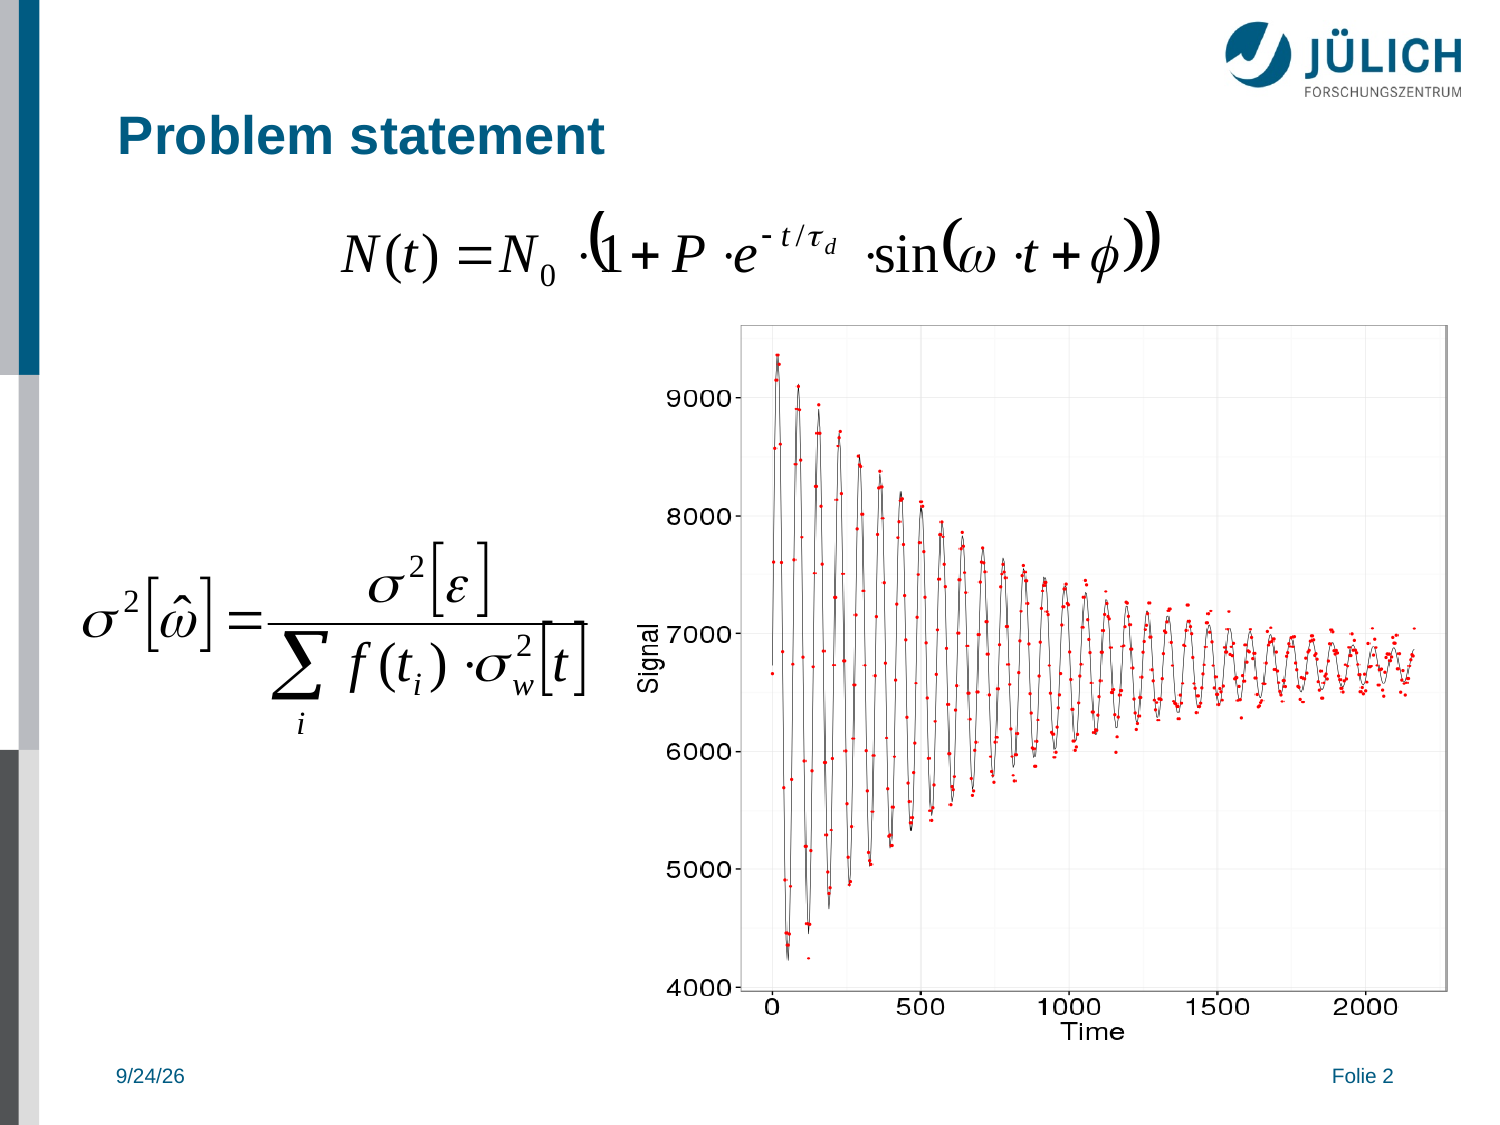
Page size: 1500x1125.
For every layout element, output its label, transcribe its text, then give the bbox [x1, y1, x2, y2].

chart [74, 539, 601, 745]
chart [329, 211, 1162, 300]
picture [1224, 20, 1461, 97]
title Problem statement [117, 99, 1393, 165]
picture [625, 317, 1456, 1051]
